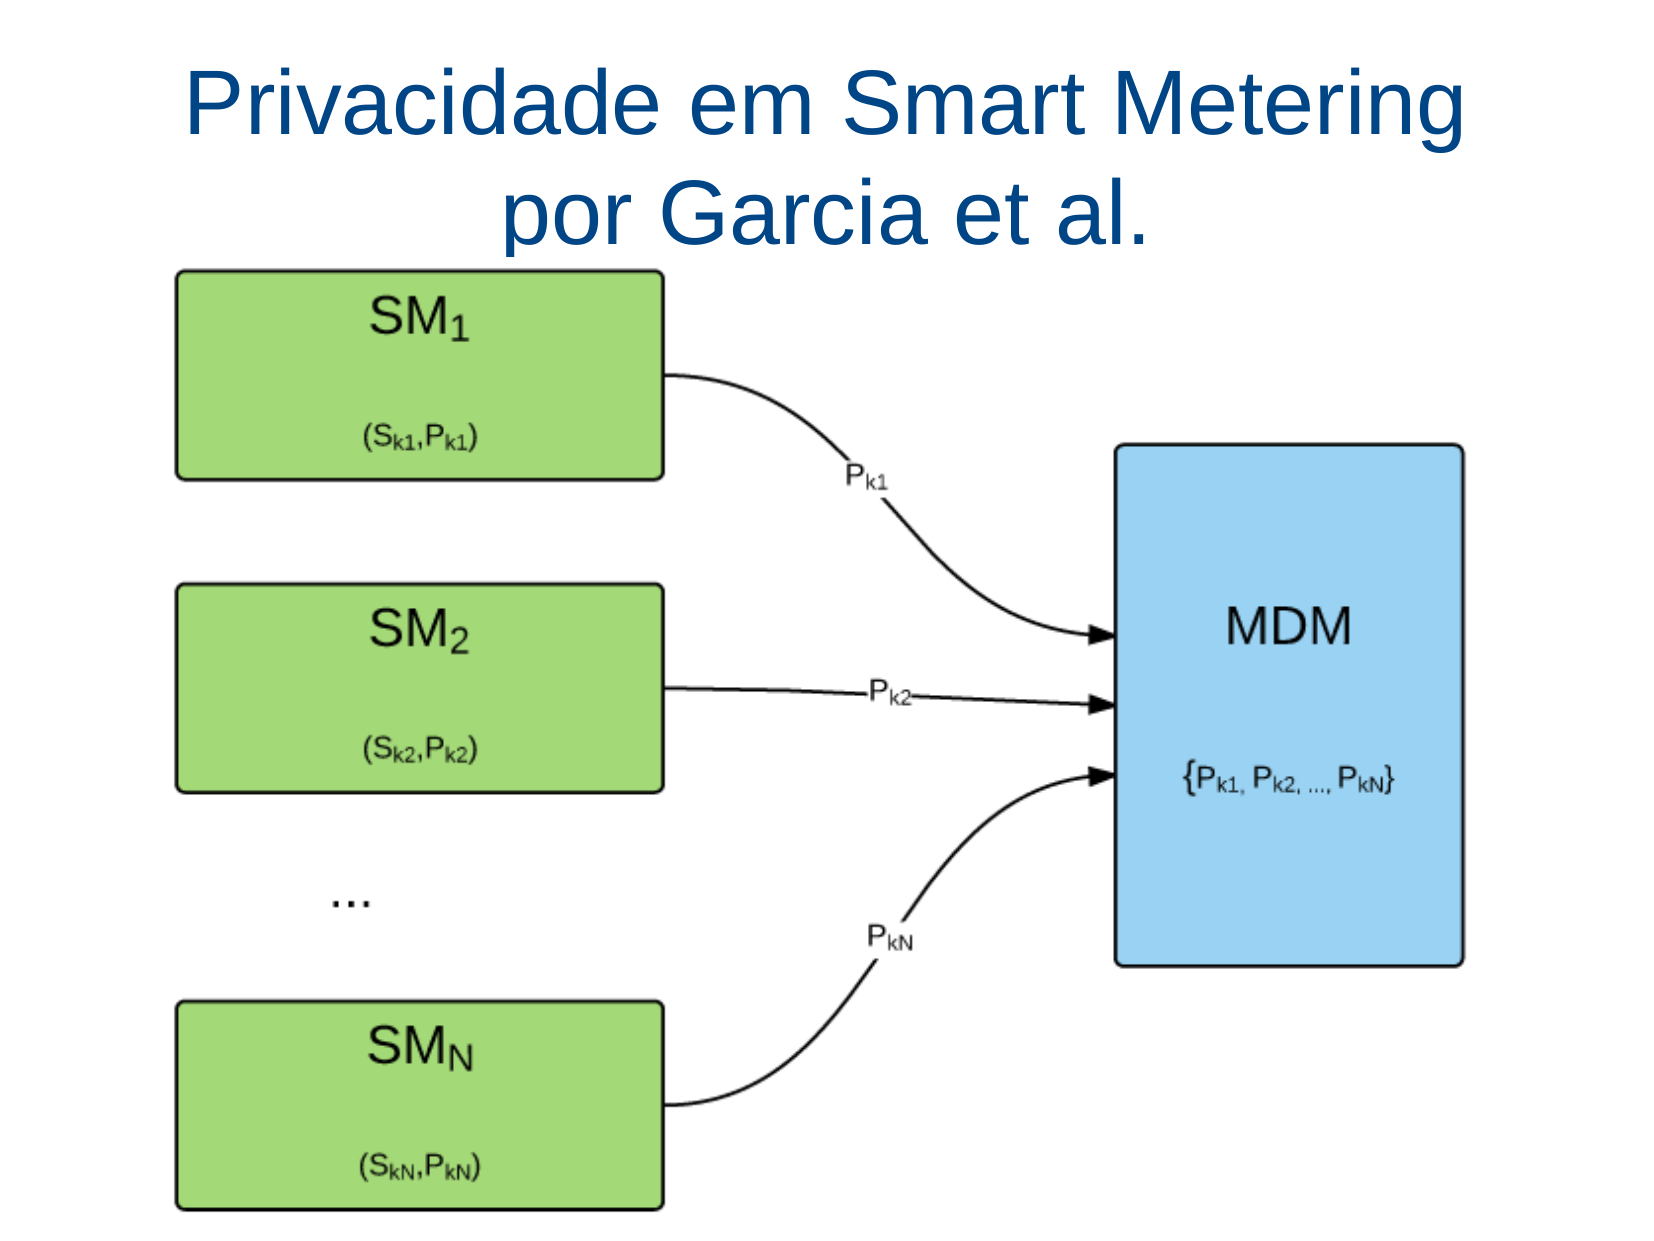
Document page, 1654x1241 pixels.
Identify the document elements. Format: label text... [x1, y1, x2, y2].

picture [165, 257, 1486, 1222]
title Privacidade em Smart Metering por Garcia et al. [82, 42, 1571, 263]
